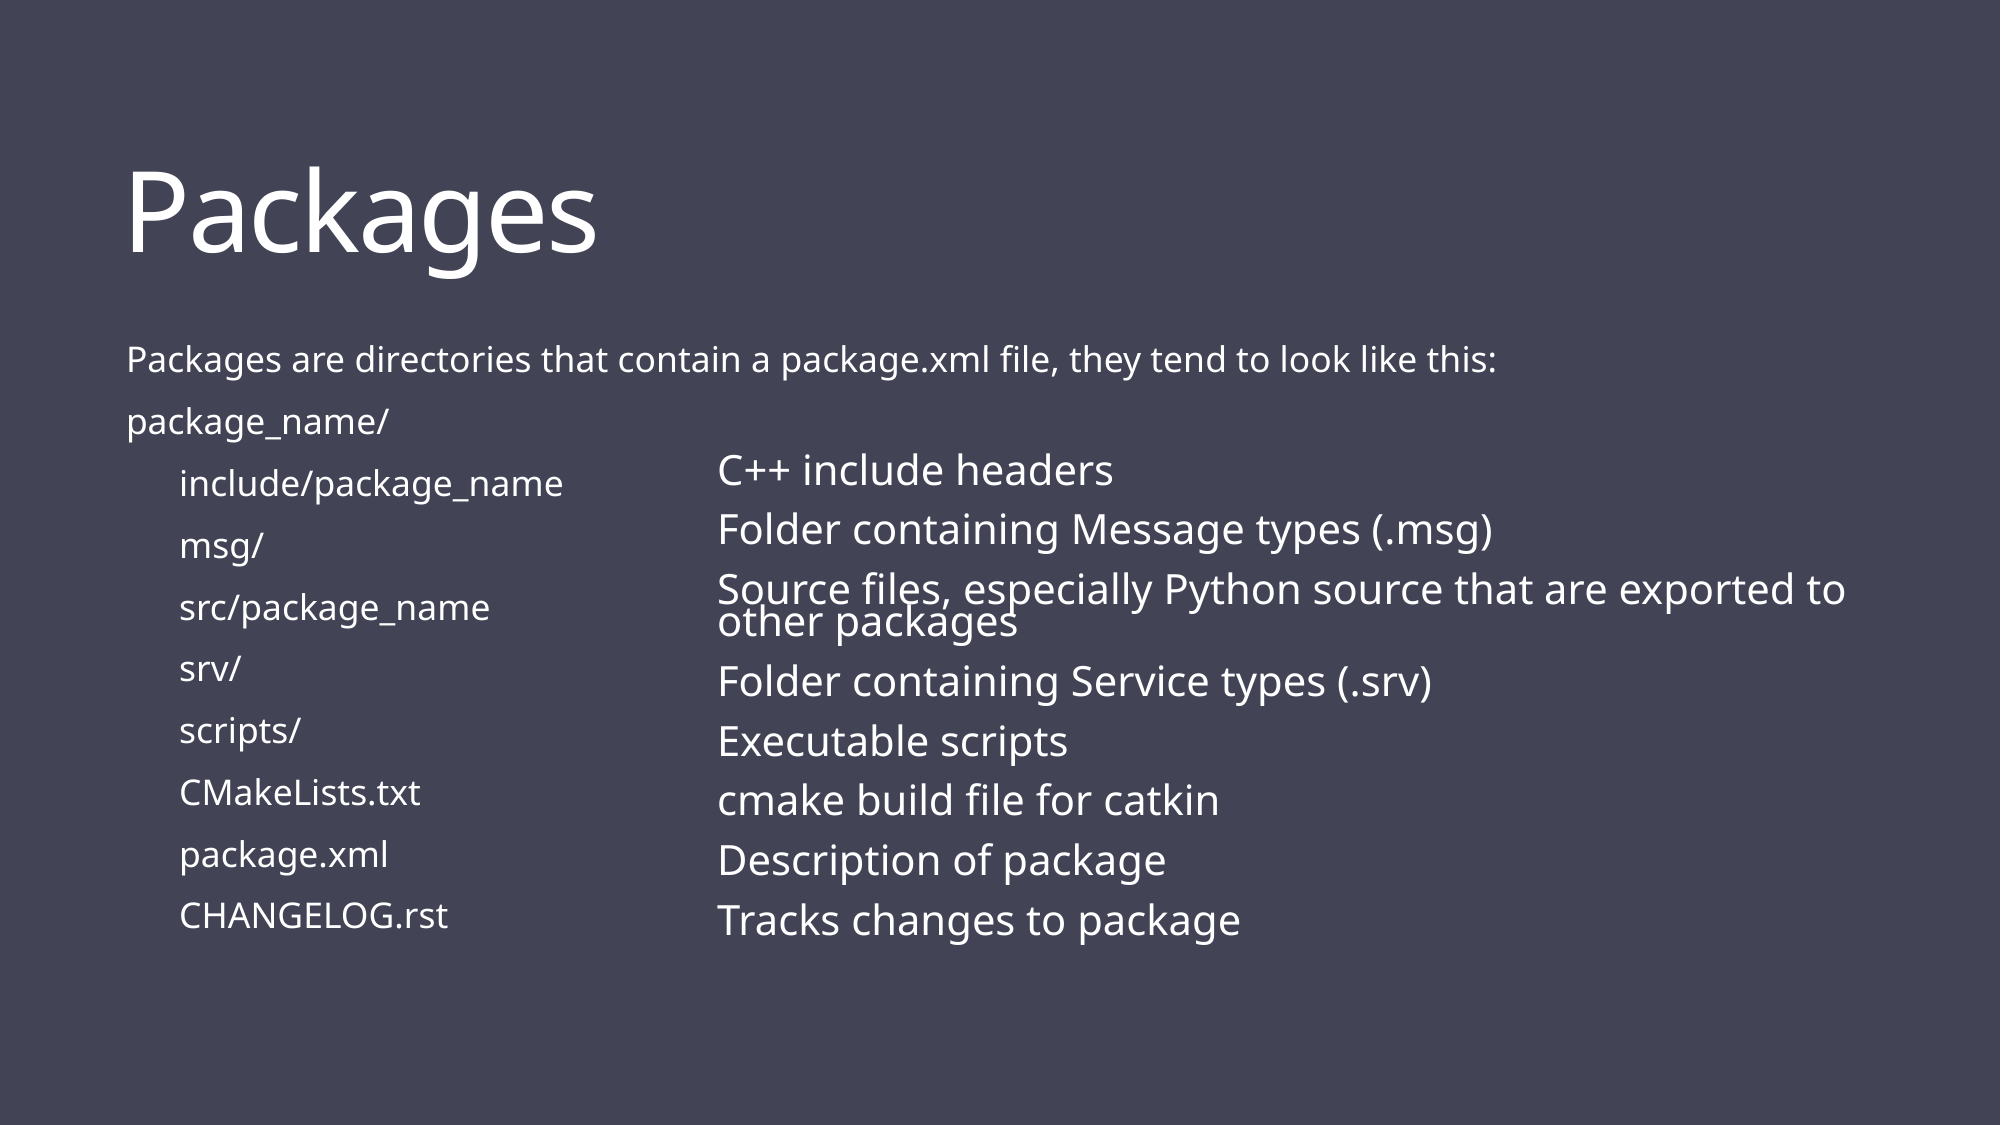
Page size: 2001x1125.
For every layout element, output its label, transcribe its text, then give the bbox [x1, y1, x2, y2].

text_box C++ include headers Folder containing Message types (.msg) Source files, especially Python source that are exported to other packages Folder containing Service types (.srv) Executable scripts cmake build file for catkin Description of package Tracks changes to package [702, 451, 1961, 1029]
title Packages [107, 81, 1875, 354]
list Packages are directories that contain a package.xml file, they tend to look like this: package_name/ include/package_name msg/ src/package_name srv/ scripts/ CMakeLists.txt package.xml CHANGELOG.rst [111, 329, 1575, 948]
